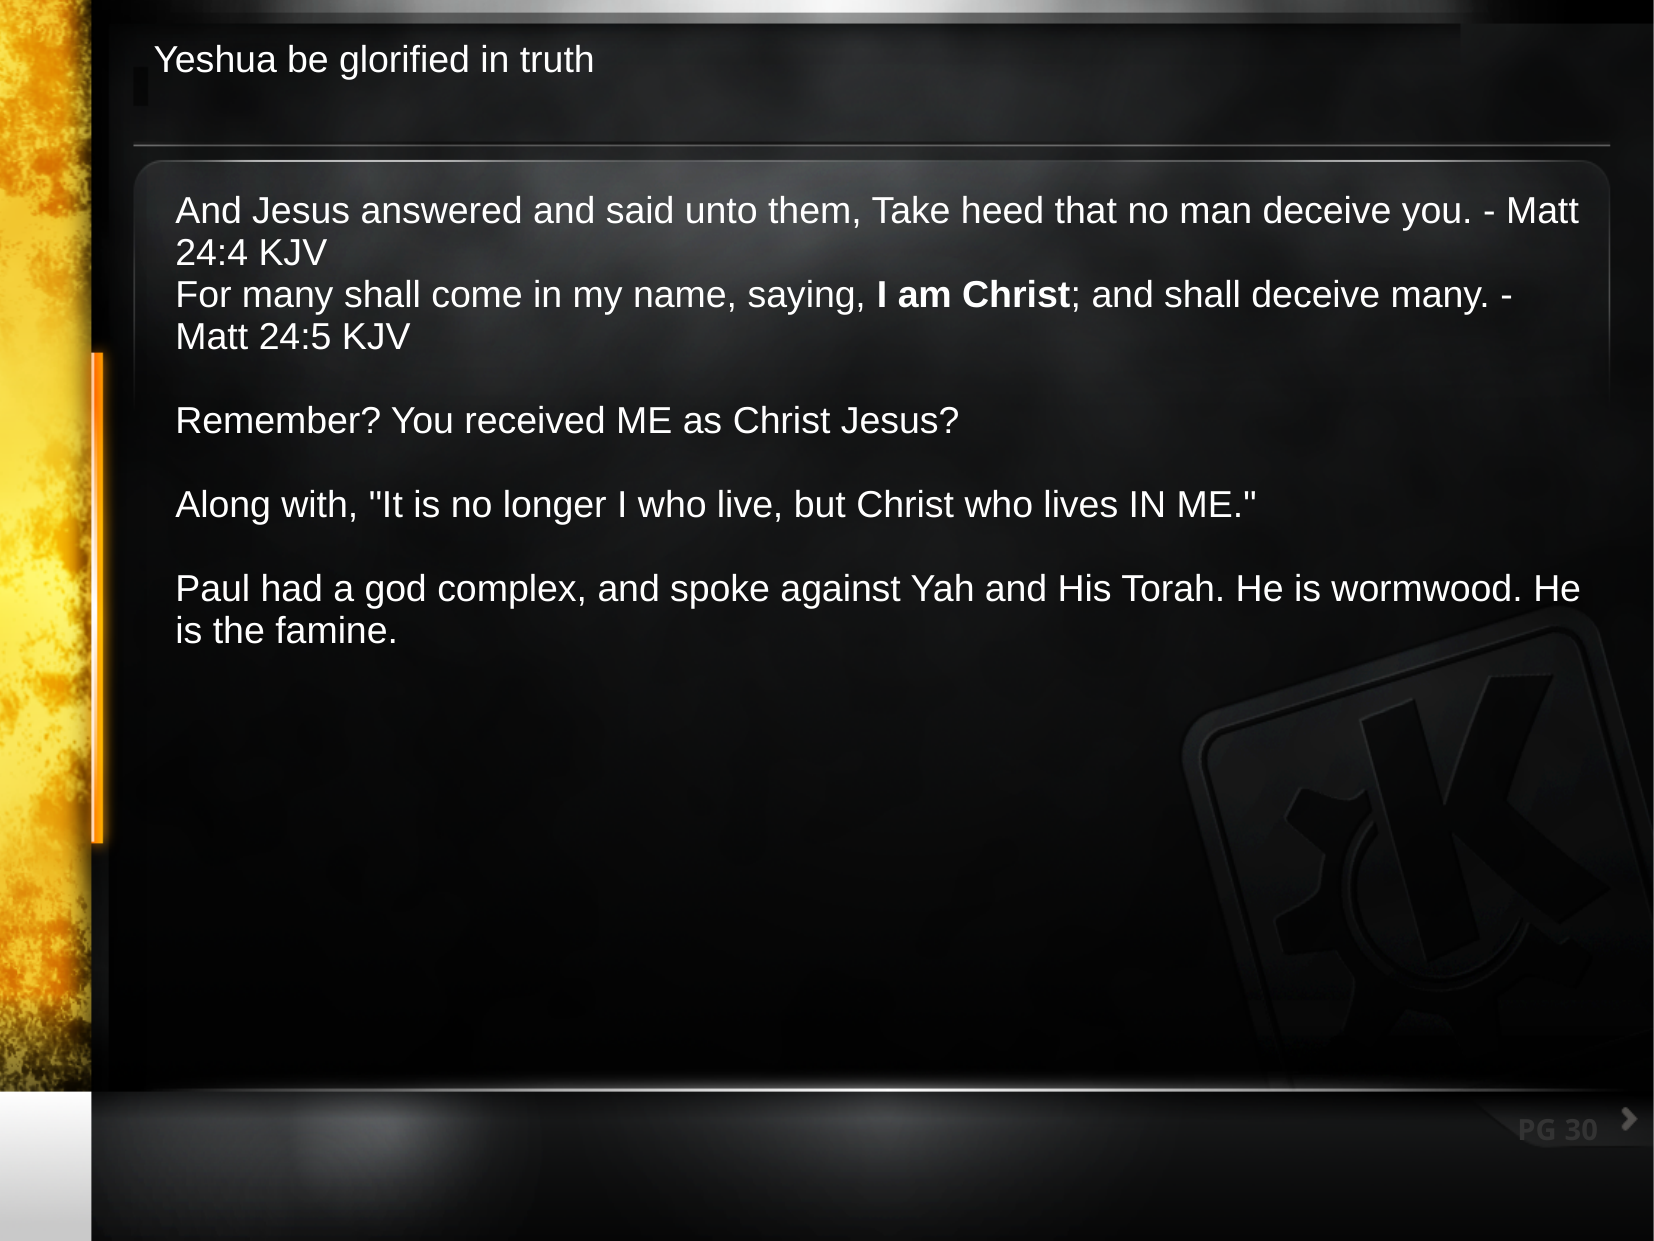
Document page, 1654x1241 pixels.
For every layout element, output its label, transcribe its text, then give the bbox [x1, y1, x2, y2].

picture [0, 0, 1654, 1241]
text_box Yeshua be glorified in truth [138, 31, 1560, 141]
text_box And Jesus answered and said unto them, Take heed that no man deceive you. - Matt 24:4 KJV For many shall come in my name, saying, I am Christ; and shall deceive many. - Matt 24:5 KJV Remember? You received ME as Christ Jesus? Along with, "It is no longer I who live, but Christ who lives IN ME." Paul had a god complex, and spoke against Yah and His Torah. He is wormwood. He is the famine. [160, 182, 1604, 1118]
